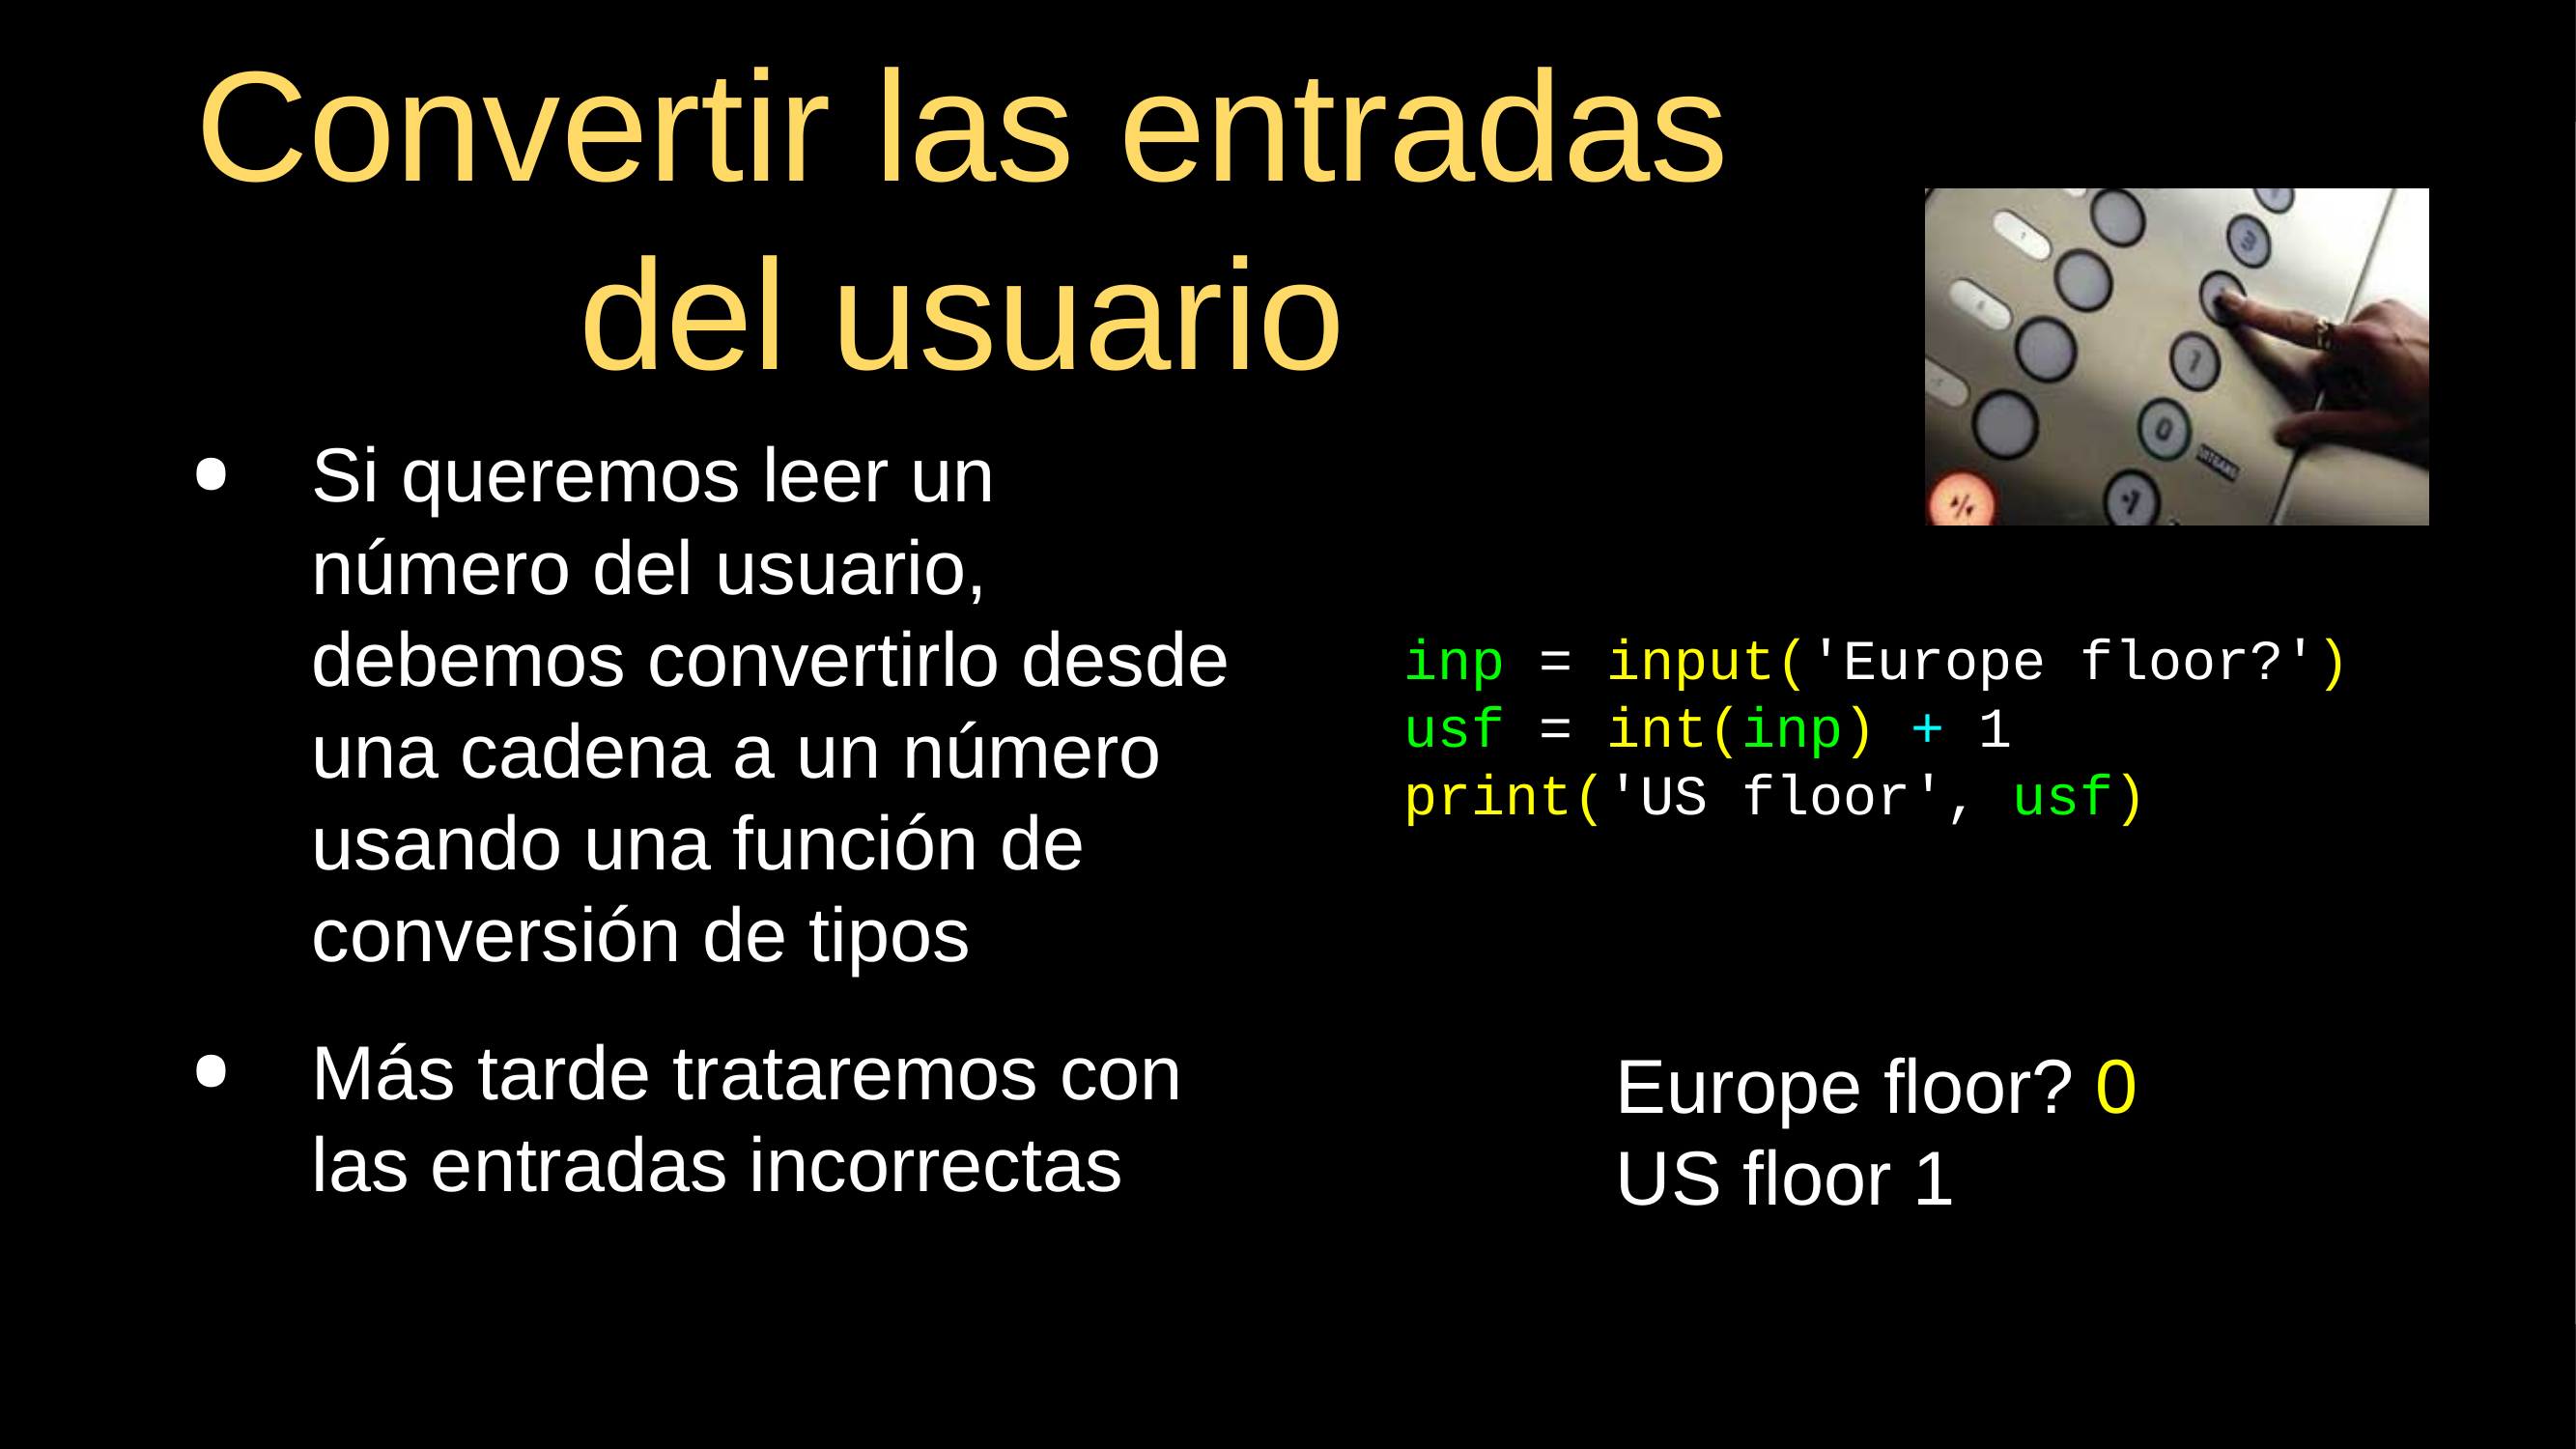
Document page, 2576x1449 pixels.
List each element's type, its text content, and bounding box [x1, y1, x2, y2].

list Si queremos leer un número del usuario, debemos convertirlo desde una cadena a un número usando una función de conversión de tipos Más tarde trataremos con las entradas incorrectas [128, 338, 1277, 1294]
picture [1925, 188, 2429, 526]
title Convertir las entradas del usuario [128, 124, 1797, 300]
text_box Europe floor? 0 US floor 1 [1615, 1032, 2340, 1226]
text_box inp = input('Europe floor?') usf = int(inp) + 1 print('US floor', usf) [1403, 583, 2487, 866]
